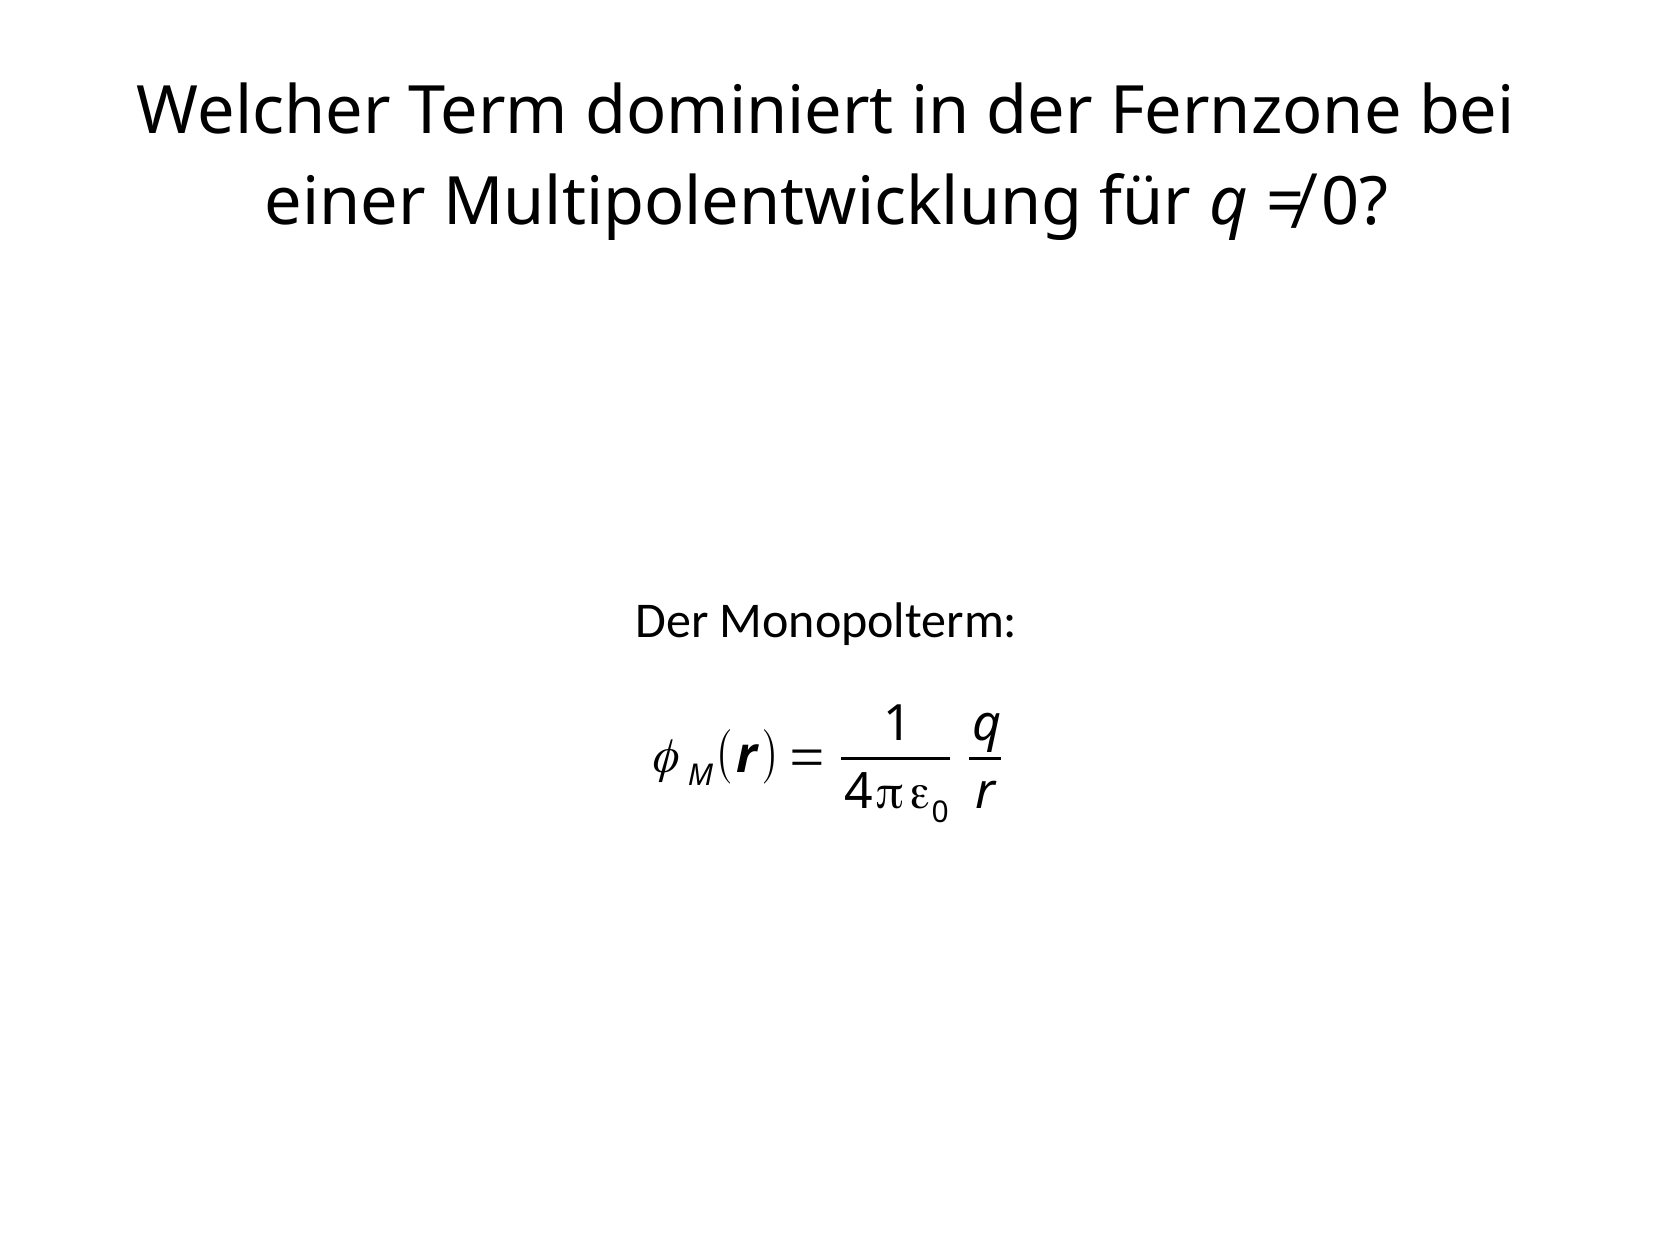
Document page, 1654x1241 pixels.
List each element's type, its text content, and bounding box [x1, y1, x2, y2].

title Welcher Term dominiert in der Fernzone bei einer Multipolentwicklung für q ≠ 0? [82, 49, 1571, 257]
subtitle Der Monopolterm: [82, 290, 1571, 1010]
chart [644, 693, 1010, 831]
